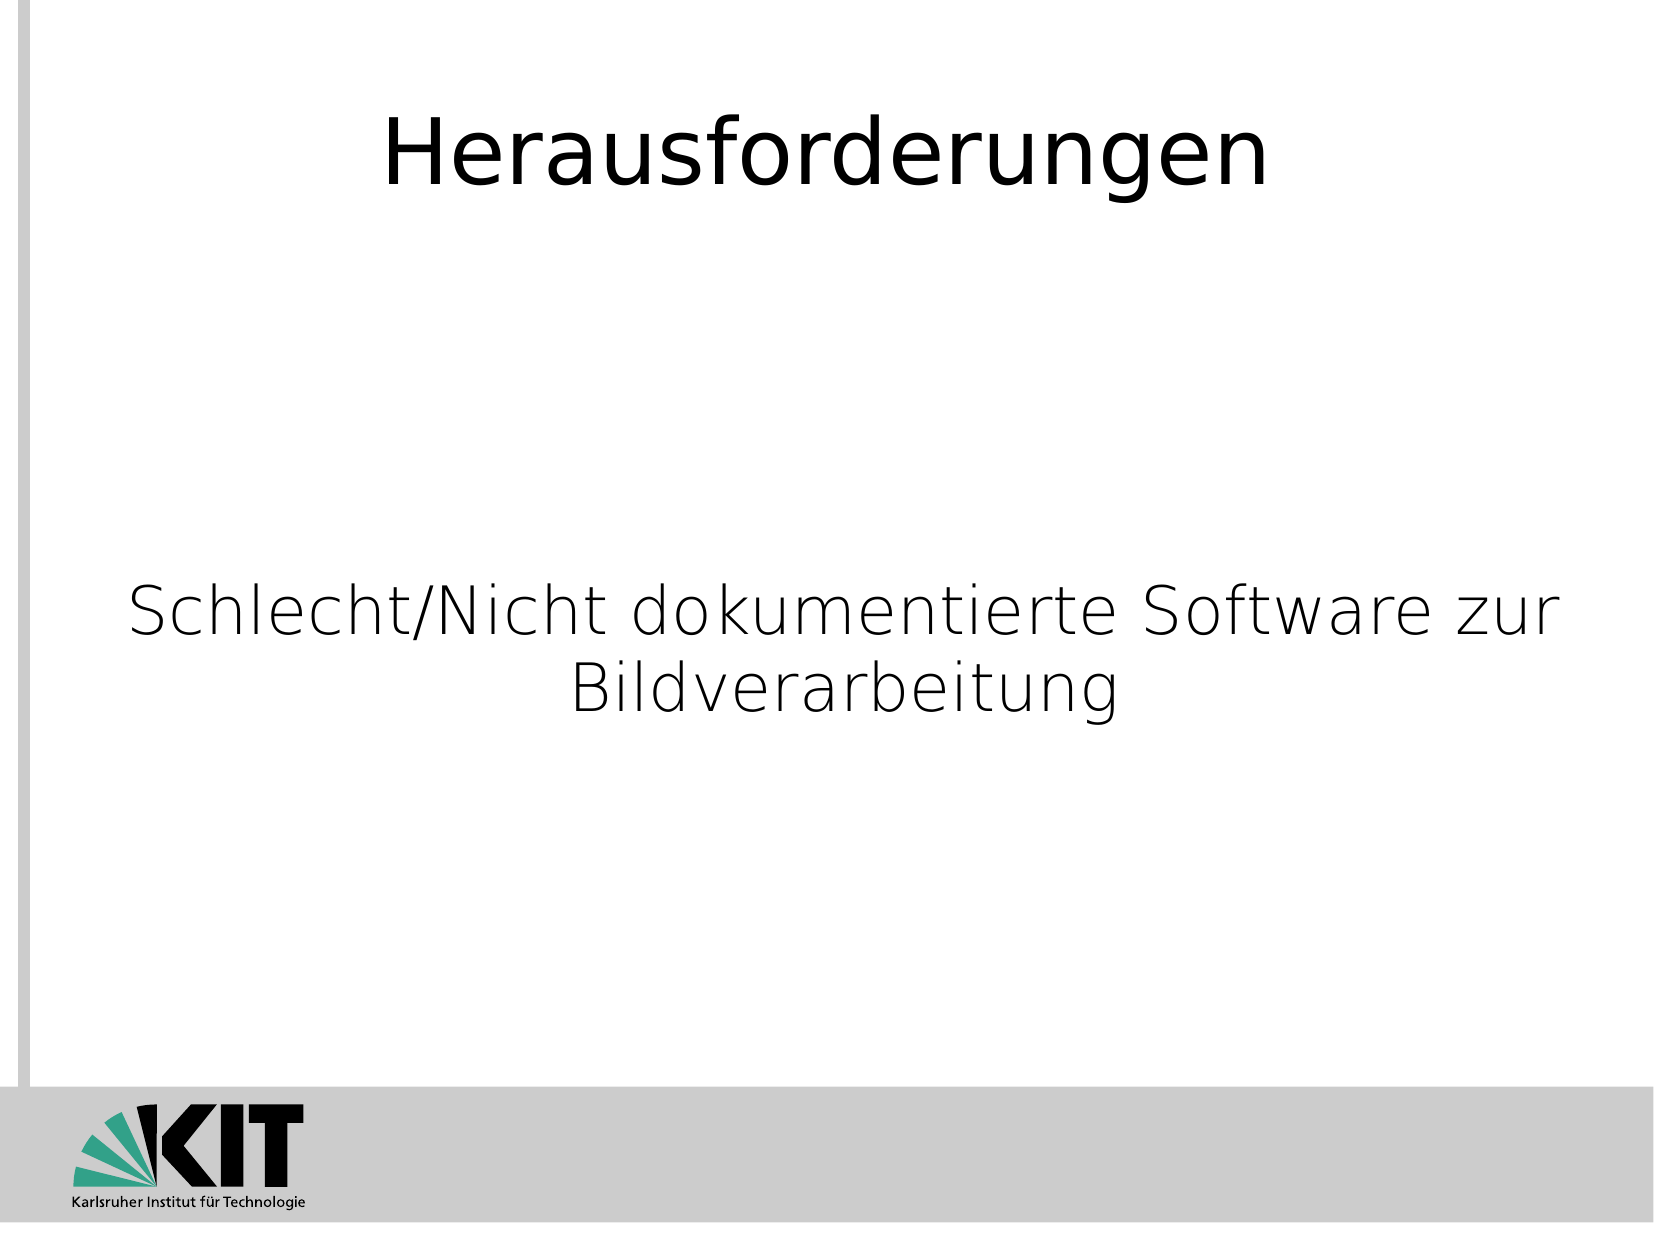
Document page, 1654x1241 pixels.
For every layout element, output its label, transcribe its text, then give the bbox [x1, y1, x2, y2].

picture [70, 1098, 308, 1217]
subtitle Schlecht/Nicht dokumentierte Software zur Bildverarbeitung [82, 290, 1571, 1010]
title Herausforderungen [82, 49, 1571, 257]
text_box [0, 1086, 1654, 1223]
